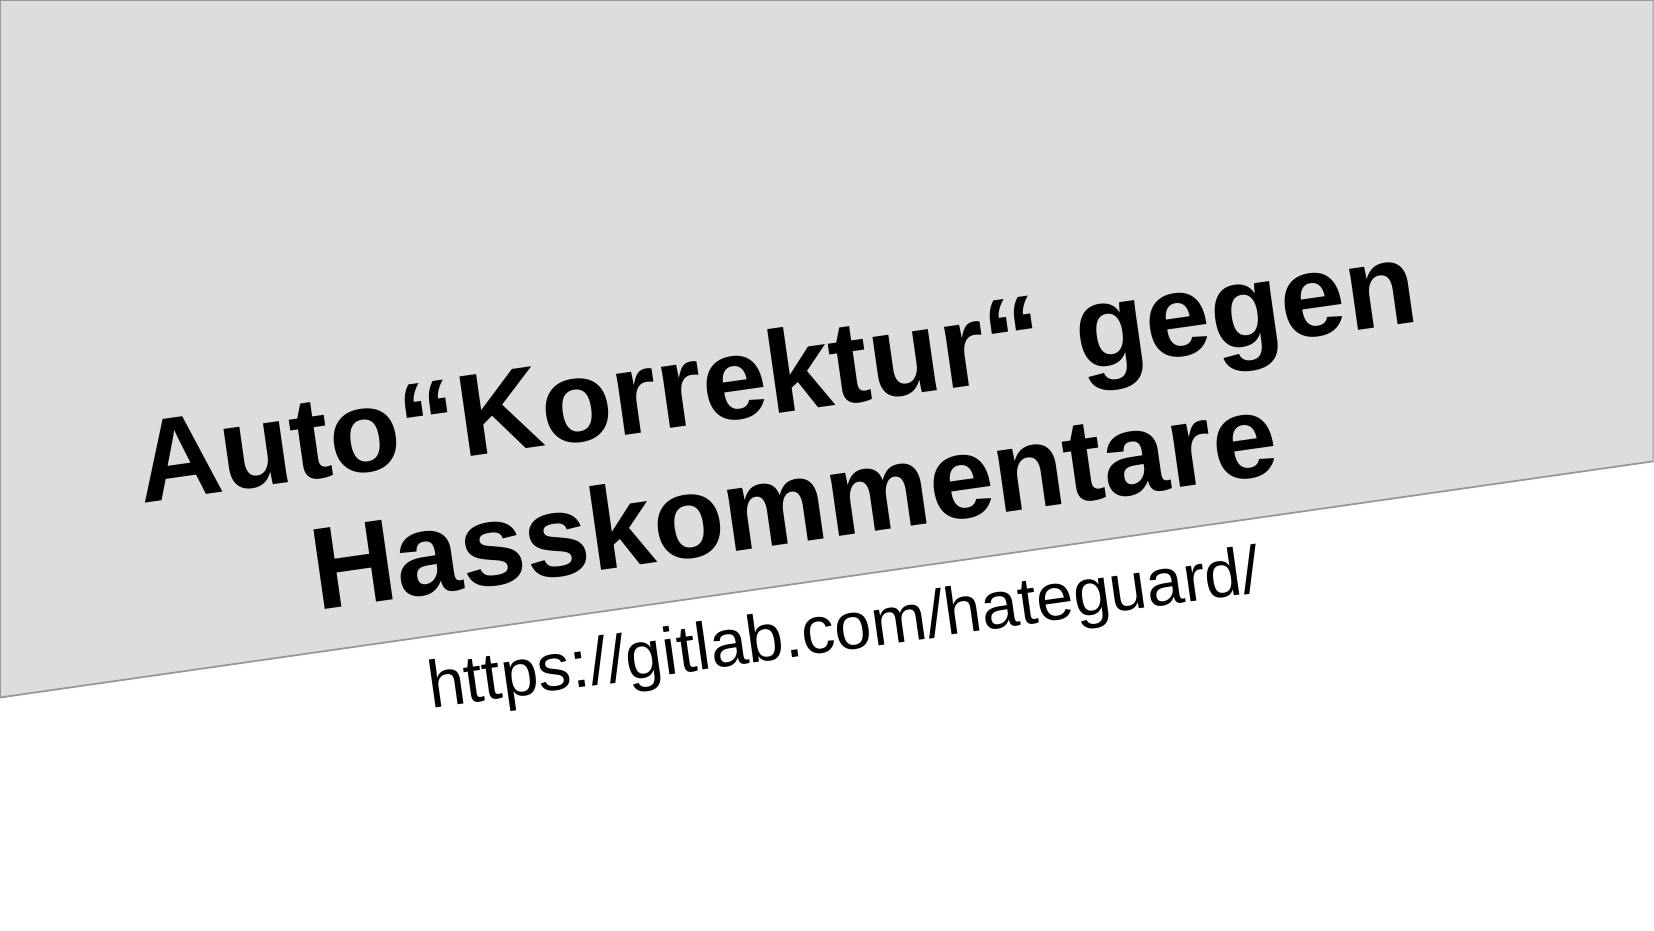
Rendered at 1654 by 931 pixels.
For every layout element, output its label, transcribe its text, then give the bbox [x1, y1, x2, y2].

title Auto“Korrektur“ gegen Hasskommentare [35, 202, 1535, 672]
text_box https://gitlab.com/hateguard/ [100, 478, 1546, 782]
